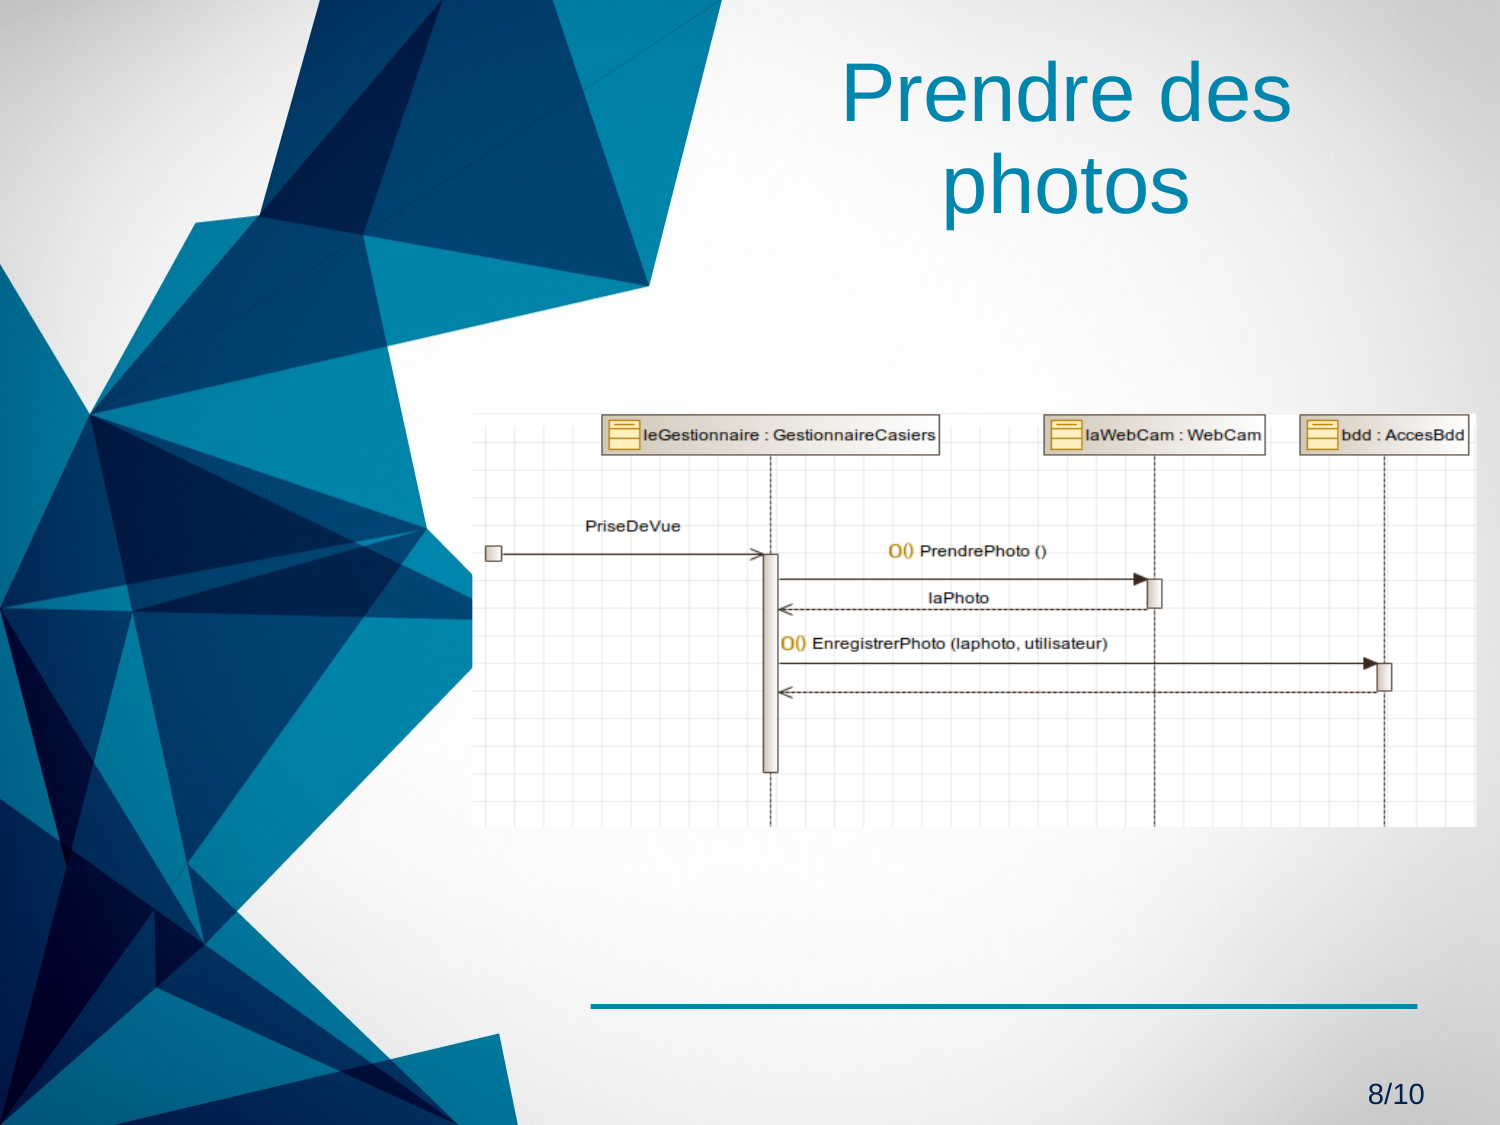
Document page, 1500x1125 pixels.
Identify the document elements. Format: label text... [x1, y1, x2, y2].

title Prendre des photos [708, 44, 1425, 233]
picture [0, 0, 1500, 1125]
